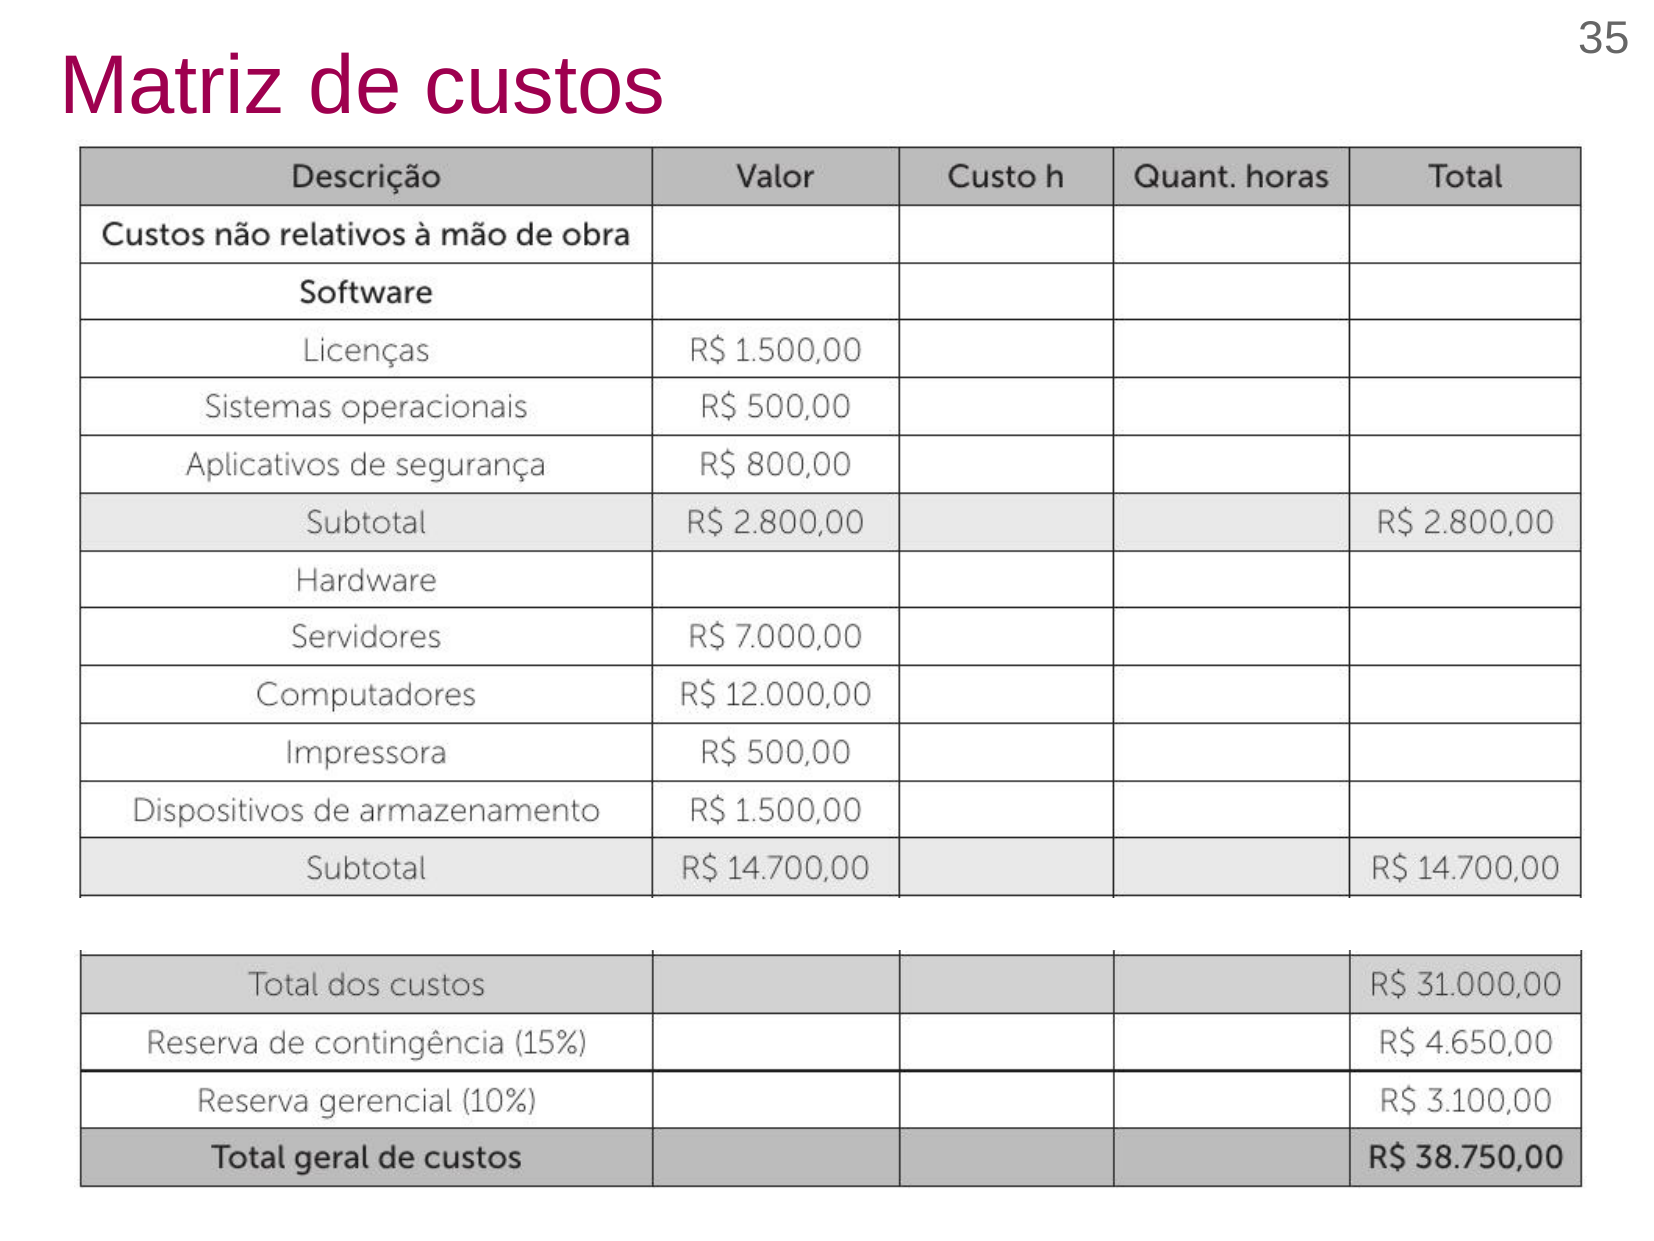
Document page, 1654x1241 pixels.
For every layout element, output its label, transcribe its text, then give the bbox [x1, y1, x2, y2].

title Matriz de custos [59, 29, 1595, 148]
picture [74, 950, 1587, 1192]
picture [75, 139, 1585, 898]
